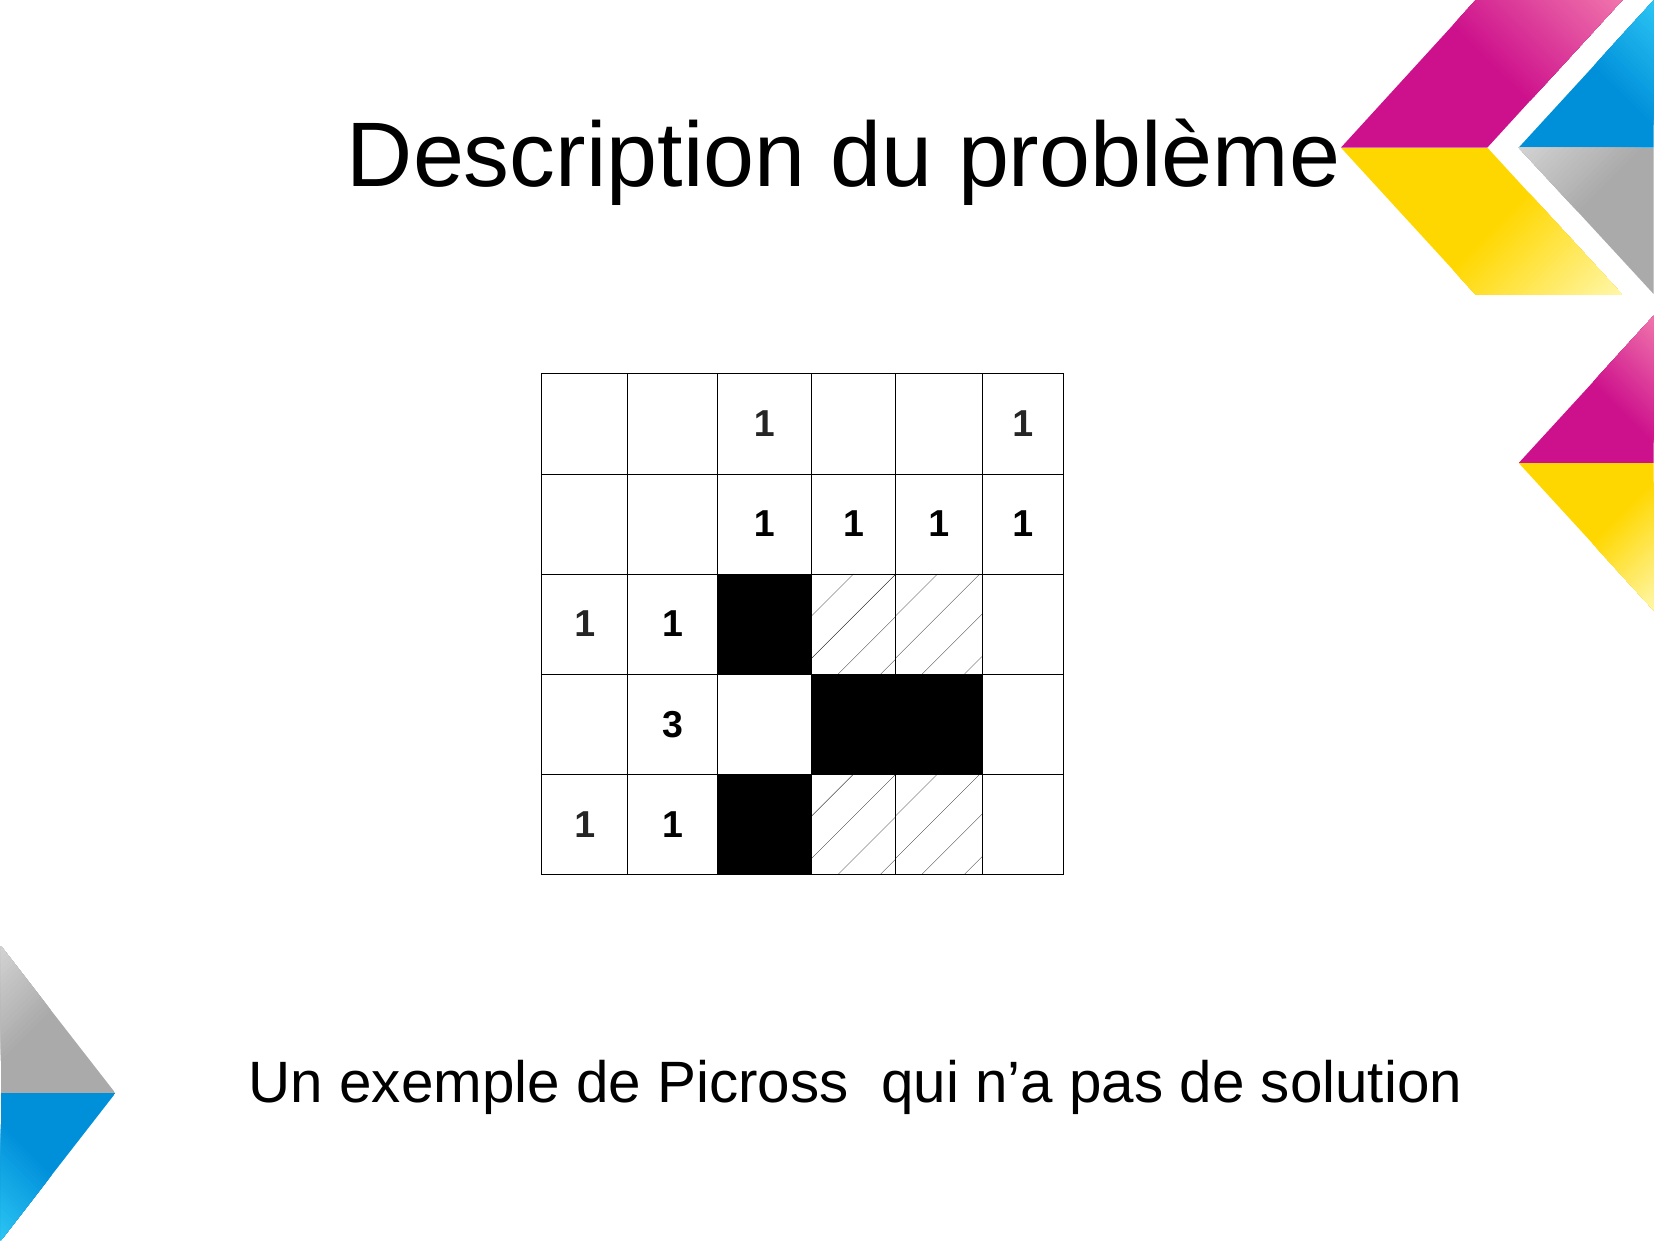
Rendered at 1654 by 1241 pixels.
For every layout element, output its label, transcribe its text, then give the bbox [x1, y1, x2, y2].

table_cell 1 [628, 575, 717, 674]
table_header [812, 374, 895, 474]
table_cell [896, 575, 982, 674]
table_header 1 [983, 374, 1063, 474]
title Description du problème [82, 49, 1571, 257]
table_cell [983, 575, 1063, 674]
table_cell [983, 675, 1063, 774]
table_header [896, 374, 982, 474]
table_cell 1 [542, 575, 627, 674]
table_cell [628, 475, 717, 574]
table_cell 1 [812, 475, 895, 574]
table_cell 1 [983, 475, 1063, 574]
table_header [542, 374, 627, 474]
table_cell 3 [628, 675, 717, 774]
table_cell [896, 675, 982, 774]
table_cell [718, 775, 811, 874]
table_cell [812, 575, 895, 674]
table_cell 1 [628, 775, 717, 874]
table_cell 1 [542, 775, 627, 874]
table_cell [896, 775, 982, 874]
table_cell [718, 675, 811, 774]
table_cell [542, 475, 627, 574]
table_header [628, 374, 717, 474]
table_cell [718, 575, 811, 674]
table_header 1 [718, 374, 811, 474]
text_box Un exemple de Picross qui n’a pas de solution [177, 1039, 1536, 1120]
table_cell [542, 675, 627, 774]
table_cell 1 [896, 475, 982, 574]
table_cell [983, 775, 1063, 874]
table_cell 1 [718, 475, 811, 574]
table_cell [812, 675, 895, 774]
table_cell [812, 775, 895, 874]
